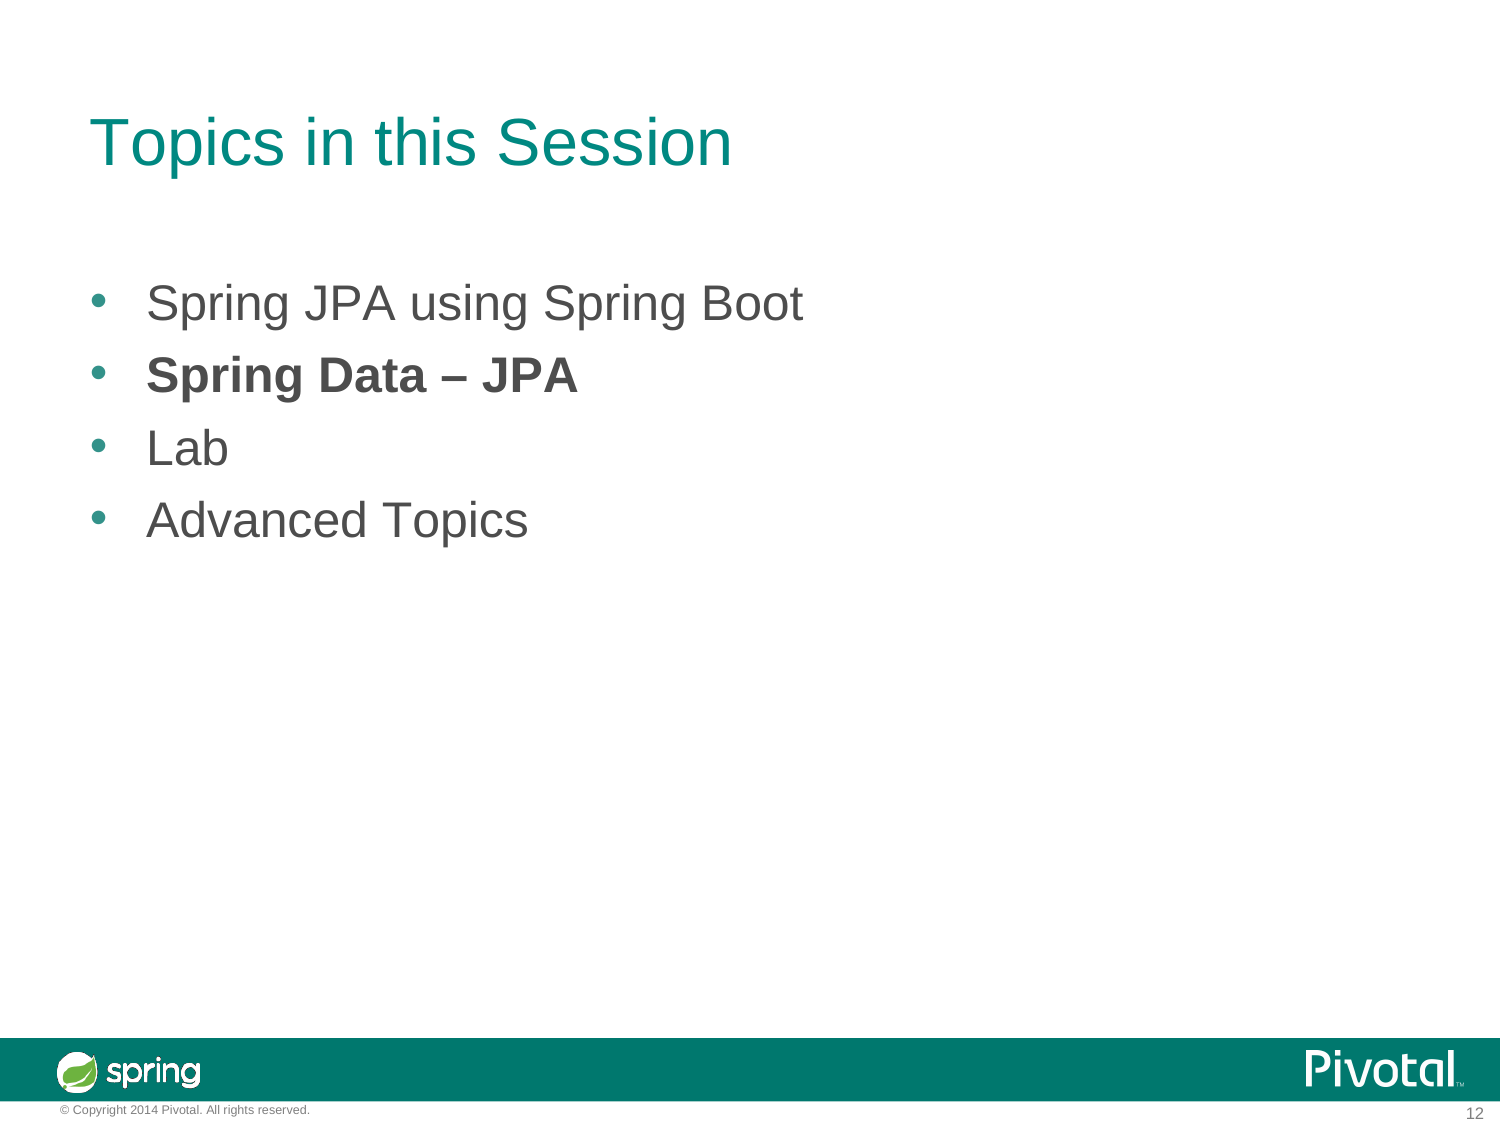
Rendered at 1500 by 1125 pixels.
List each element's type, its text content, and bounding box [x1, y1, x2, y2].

title Topics in this Session [75, 45, 1426, 233]
picture [32, 1041, 210, 1103]
list Spring JPA using Spring Boot Spring Data – JPA Lab Advanced Topics [75, 262, 1426, 931]
picture [1306, 1050, 1464, 1087]
